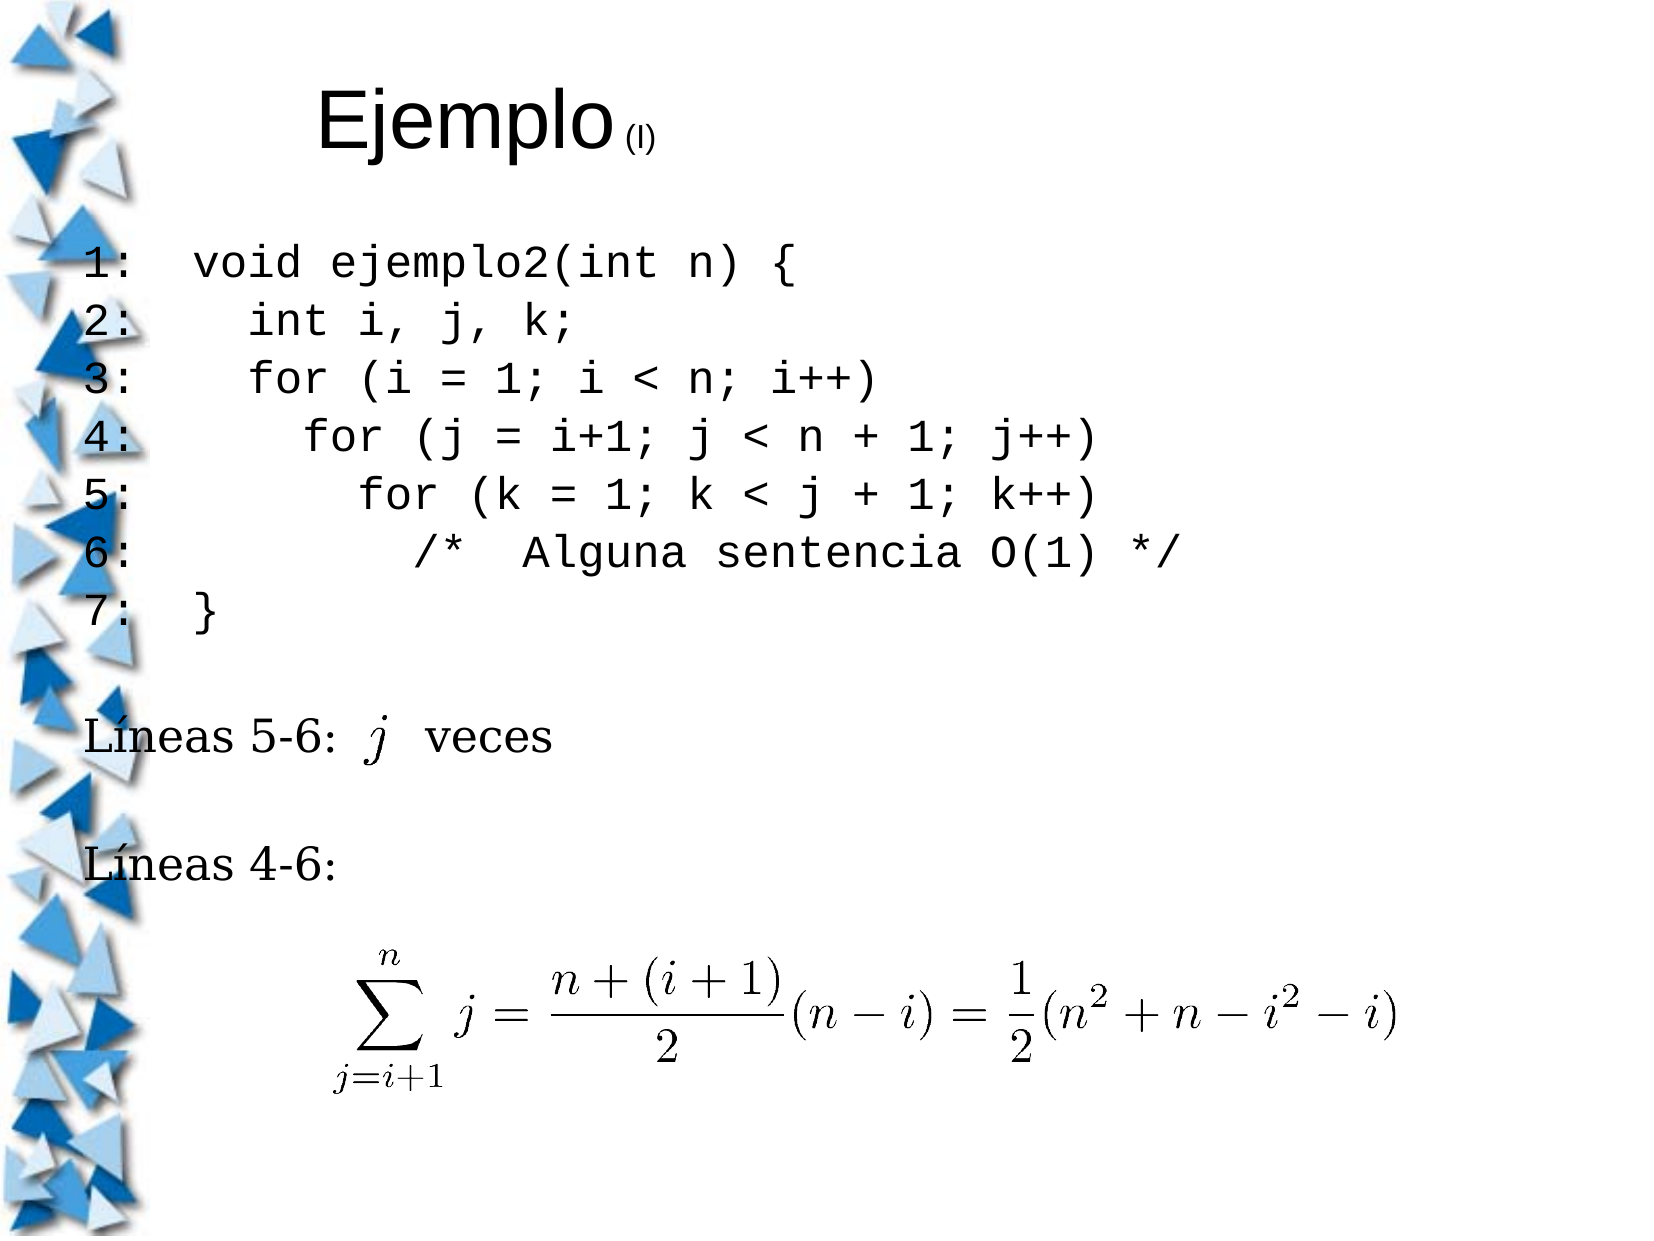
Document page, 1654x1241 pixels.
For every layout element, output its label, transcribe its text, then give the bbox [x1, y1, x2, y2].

picture [0, 0, 150, 1236]
list 1: void ejemplo2(int n) { 2: int i, j, k; 3: for (i = 1; i < n; i++) 4: for (j = i+1; j < n + 1; j++) 5: for (k = 1; k < j + 1; k++) 6: /* Alguna sentencia O(1) */ 7: } Líneas 5-6: veces Líneas 4-6: [82, 236, 1571, 1123]
title Ejemplo (I) [315, 56, 1571, 185]
picture [354, 708, 401, 773]
picture [324, 944, 1405, 1100]
